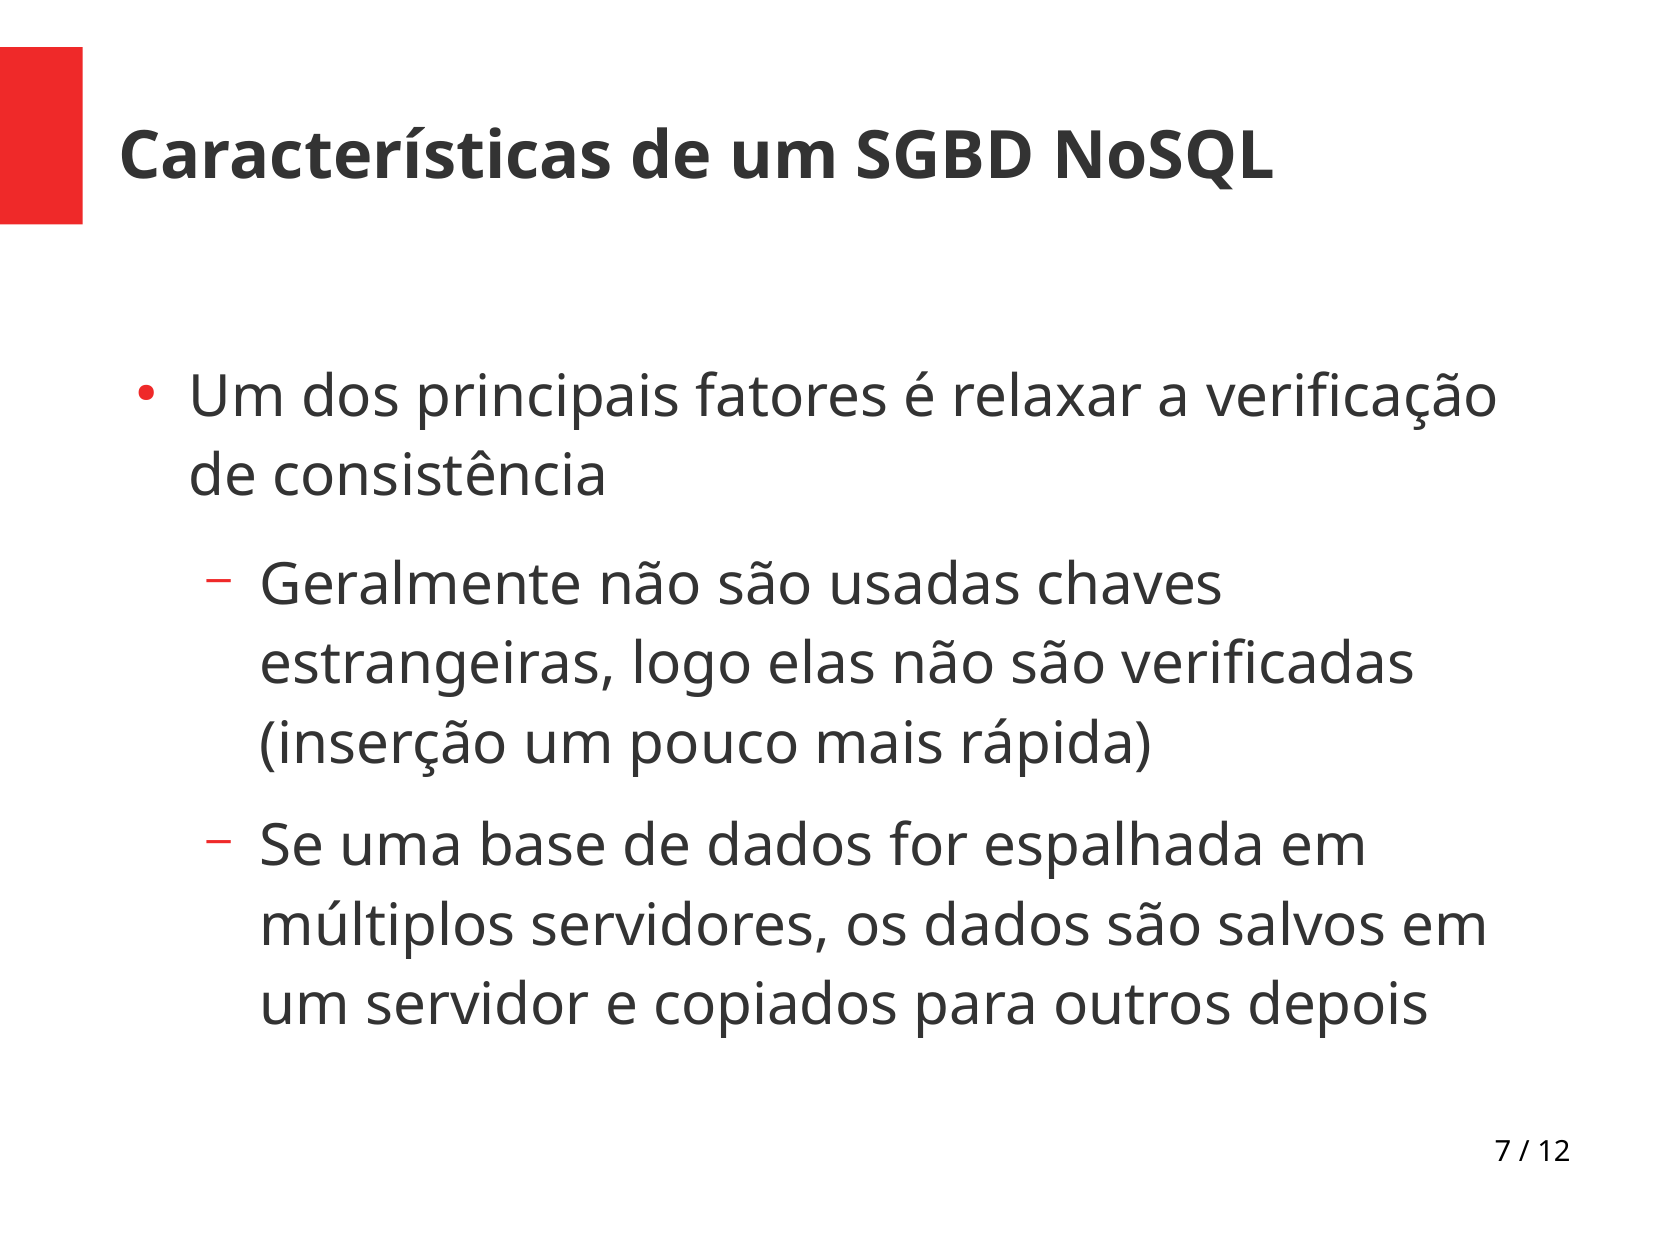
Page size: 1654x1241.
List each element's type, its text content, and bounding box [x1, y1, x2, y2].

list Um dos principais fatores é relaxar a verificação de consistência Geralmente não são usadas chaves estrangeiras, logo elas não são verificadas (inserção um pouco mais rápida) Se uma base de dados for espalhada em múltiplos servidores, os dados são salvos em um servidor e copiados para outros depois [118, 354, 1536, 1074]
title Características de um SGBD NoSQL [118, 49, 1571, 257]
